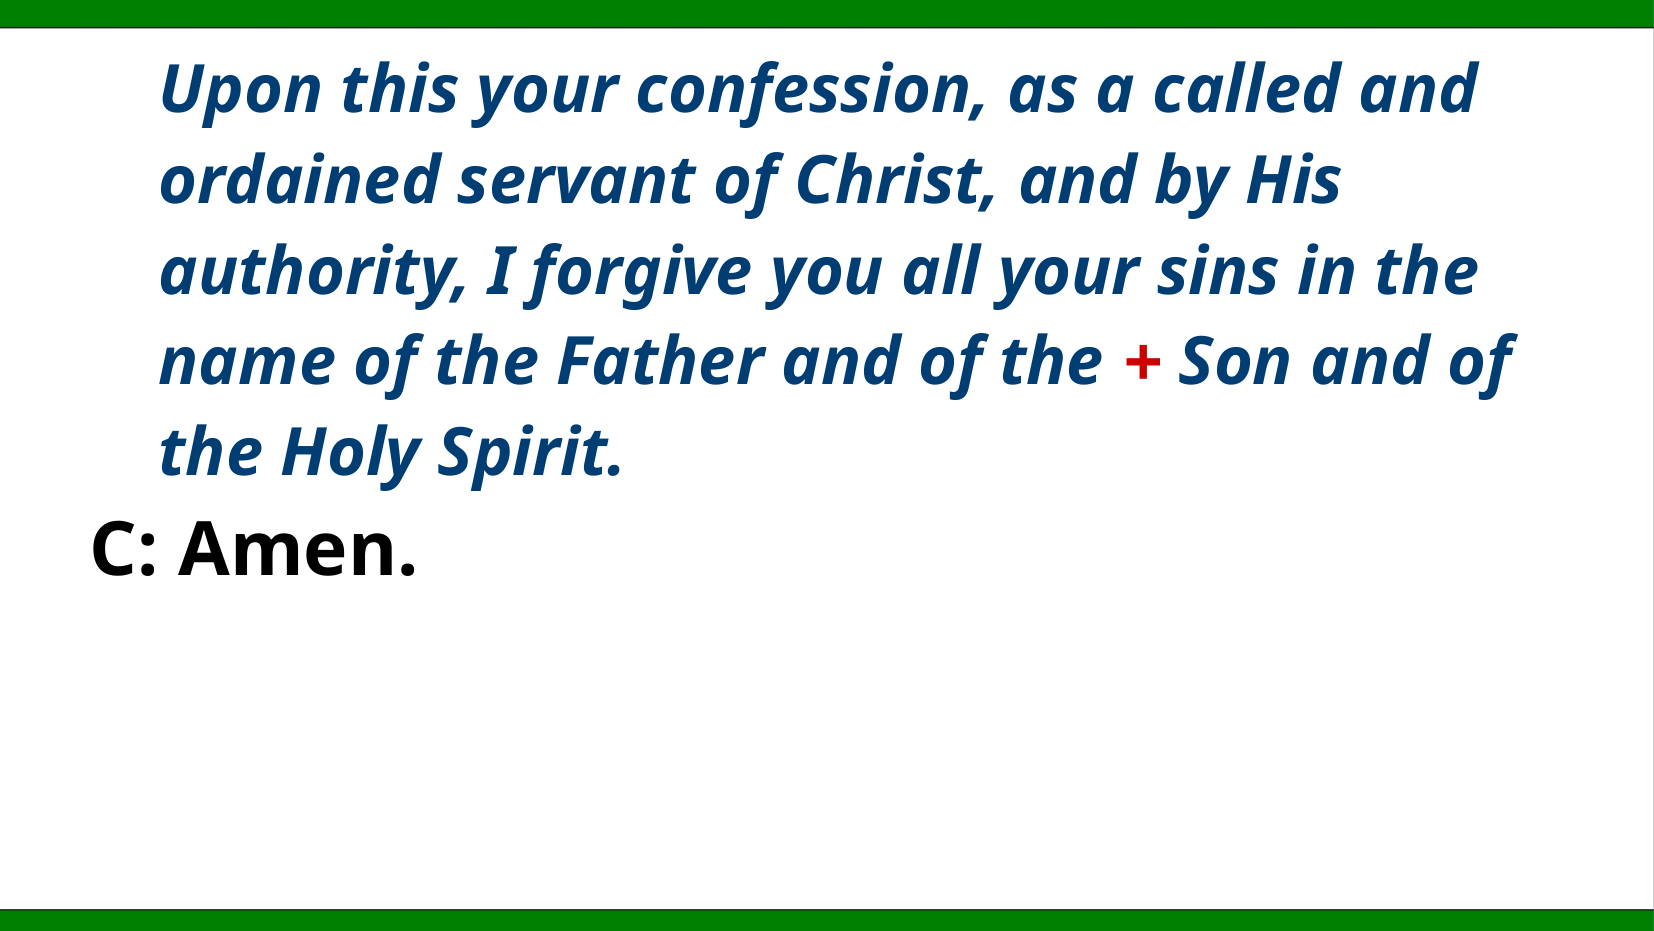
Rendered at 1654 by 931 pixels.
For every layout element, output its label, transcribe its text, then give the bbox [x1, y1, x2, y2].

text_box Upon this your confession, as a called and ordained servant of Christ, and by His authority, I forgive you all your sins in the name of the Father and of the + Son and of the Holy Spirit. C: Amen. [75, 34, 1573, 593]
picture [0, 0, 1654, 931]
